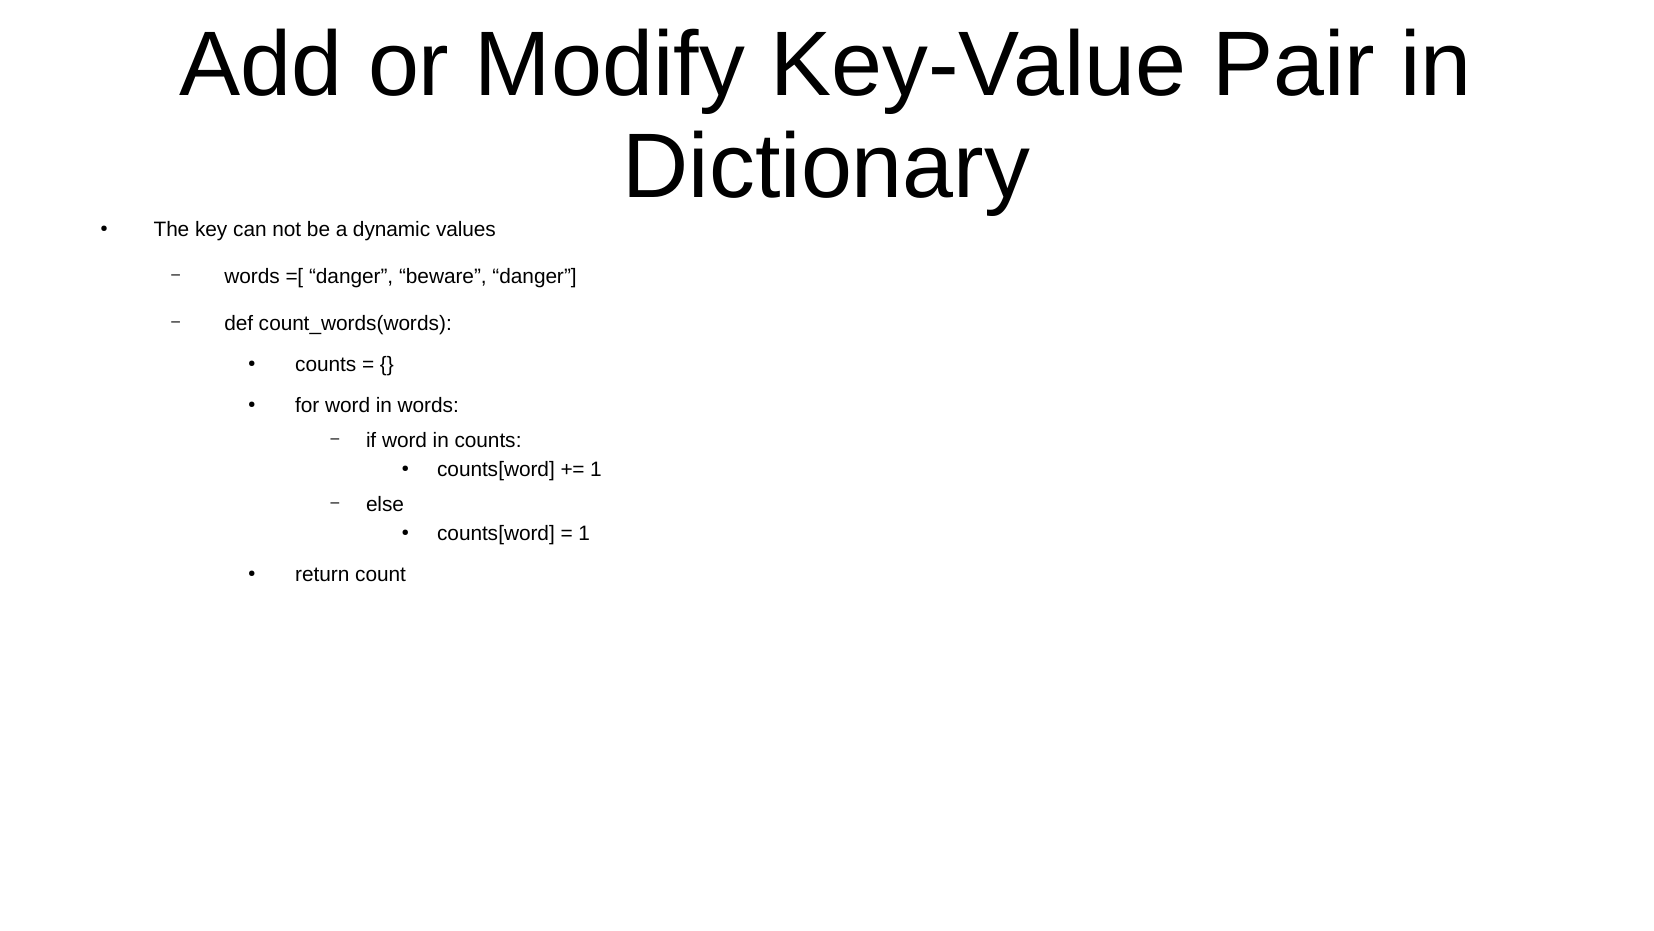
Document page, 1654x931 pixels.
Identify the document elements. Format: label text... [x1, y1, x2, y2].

title Add or Modify Key-Value Pair in Dictionary [82, 12, 1571, 217]
list The key can not be a dynamic values words =[ “danger”, “beware”, “danger”] def count_words(words): counts = {} for word in words: if word in counts: counts[word] += 1 else counts[word] = 1 return count [82, 217, 1591, 901]
